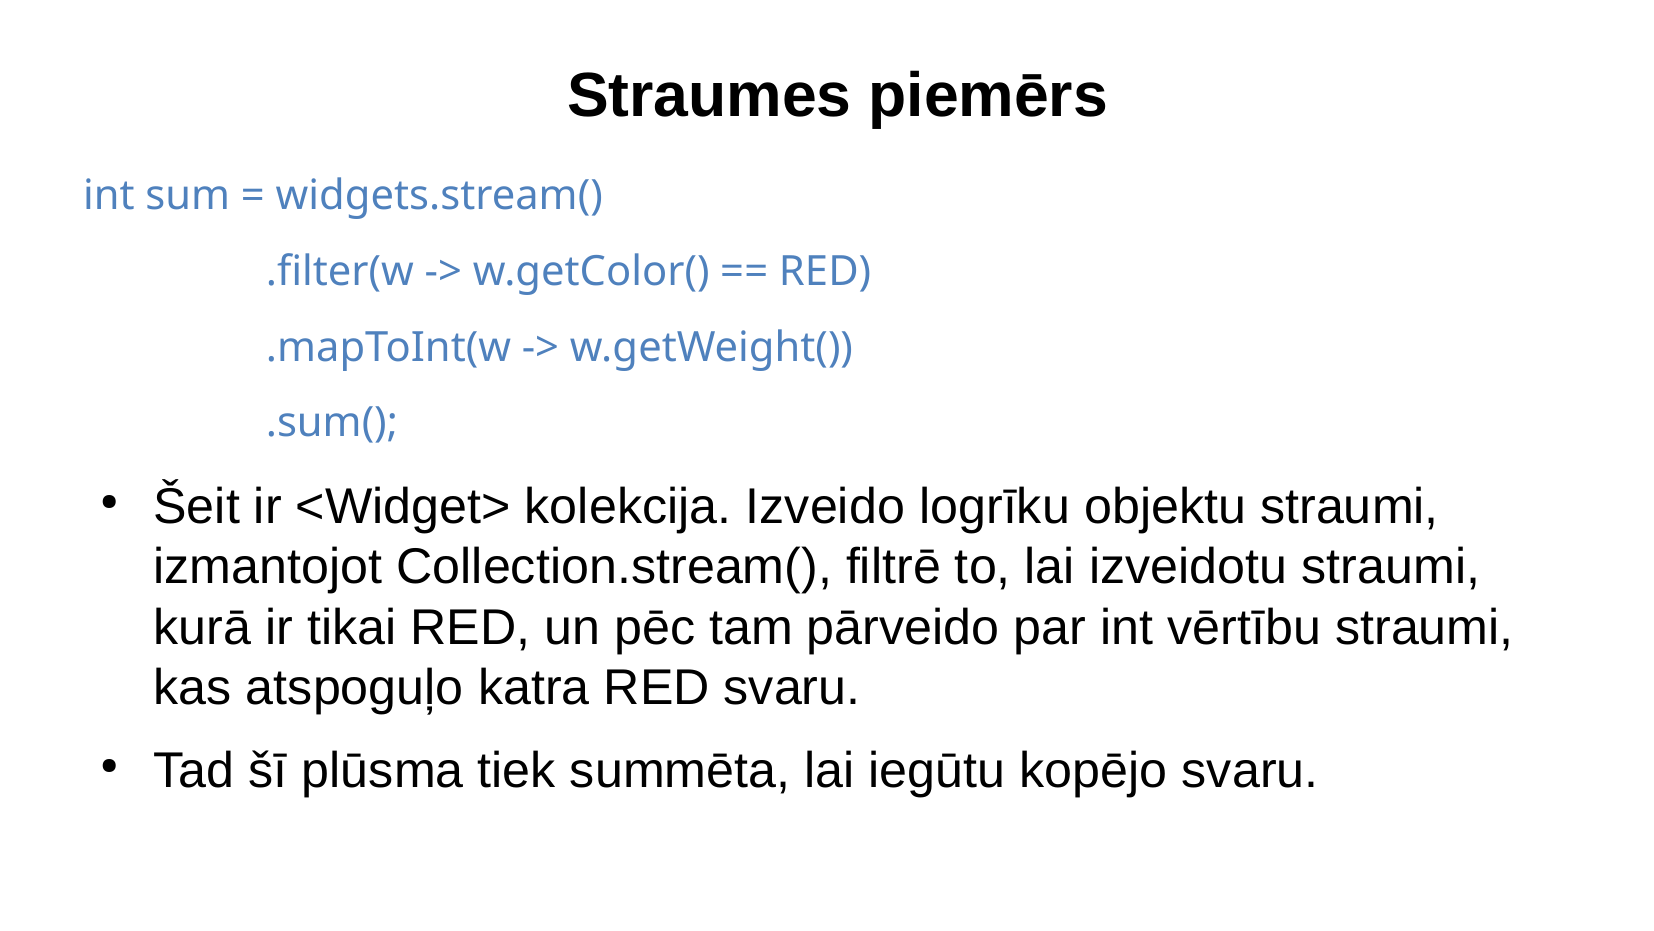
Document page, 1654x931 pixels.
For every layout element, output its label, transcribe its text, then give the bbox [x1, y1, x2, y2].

title Straumes piemērs [82, 36, 1571, 146]
list int sum = widgets.stream() .filter(w -> w.getColor() == RED) .mapToInt(w -> w.getWeight()) .sum(); Šeit ir <Widget> kolekcija. Izveido logrīku objektu straumi, izmantojot Collection.stream(), filtrē to, lai izveidotu straumi, kurā ir tikai RED, un pēc tam pārveido par int vērtību straumi, kas atspoguļo katra RED svaru. Tad šī plūsma tiek summēta, lai iegūtu kopējo svaru. [82, 168, 1538, 889]
